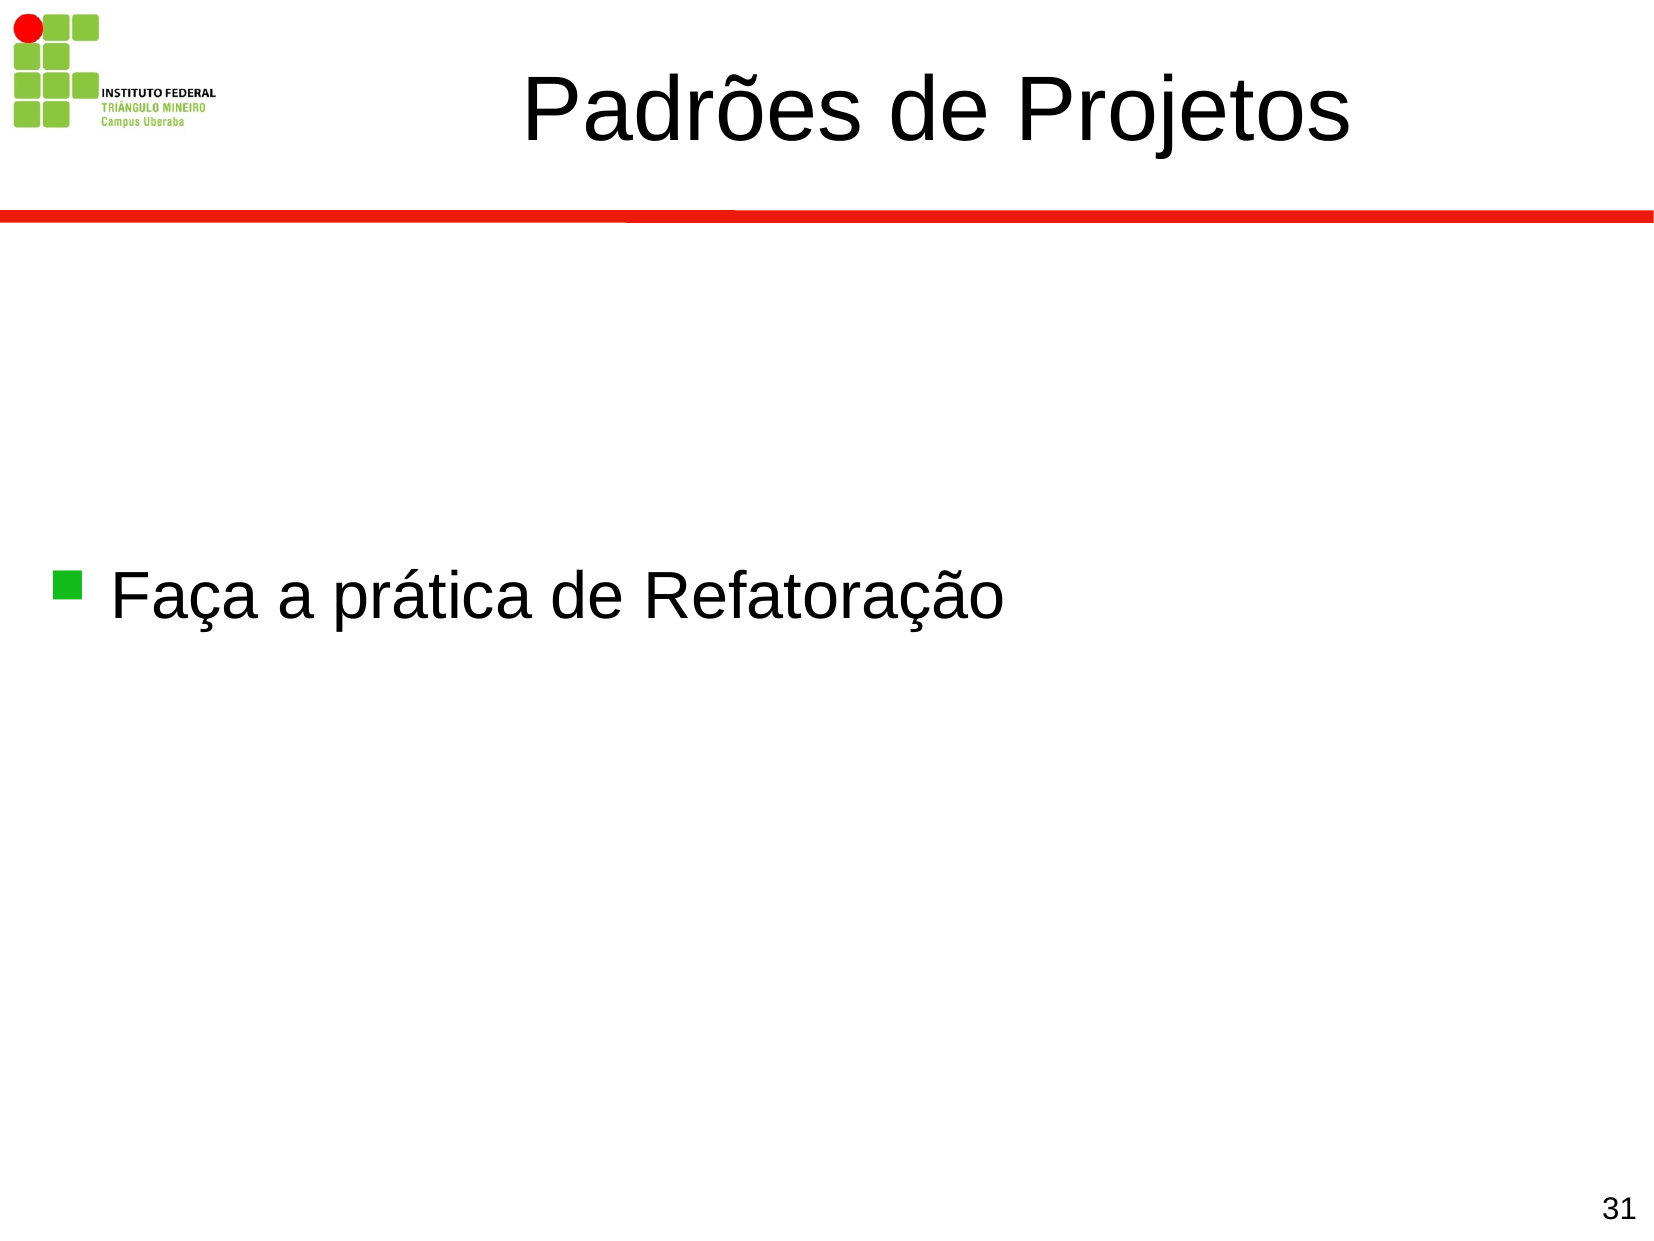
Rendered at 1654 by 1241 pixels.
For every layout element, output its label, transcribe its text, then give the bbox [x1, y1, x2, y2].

text_box Faça a prática de Refatoração [32, 253, 1654, 1205]
picture [0, 2, 228, 139]
text_box <number> [1185, 1179, 1654, 1220]
text_box Padrões de Projetos [253, 0, 1622, 207]
